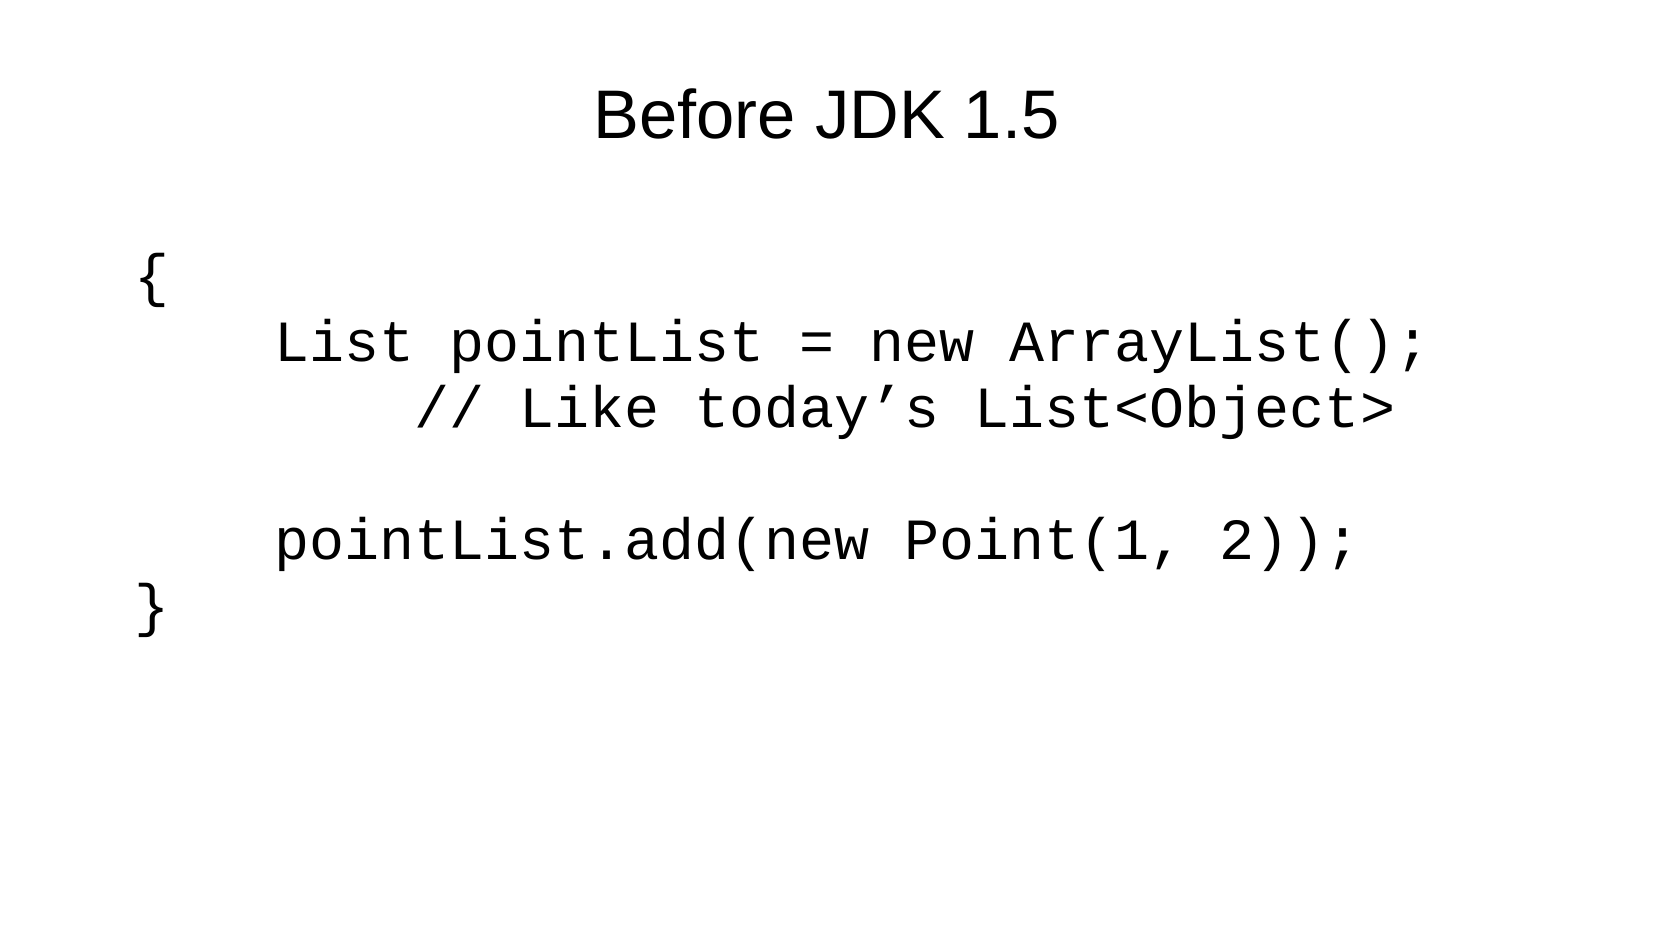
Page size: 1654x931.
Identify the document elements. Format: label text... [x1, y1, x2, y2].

title Before JDK 1.5 [82, 37, 1571, 193]
text_box { List pointList = new ArrayList(); // Like today’s List<Object> pointList.add(new Point(1, 2)); } [105, 224, 1460, 666]
